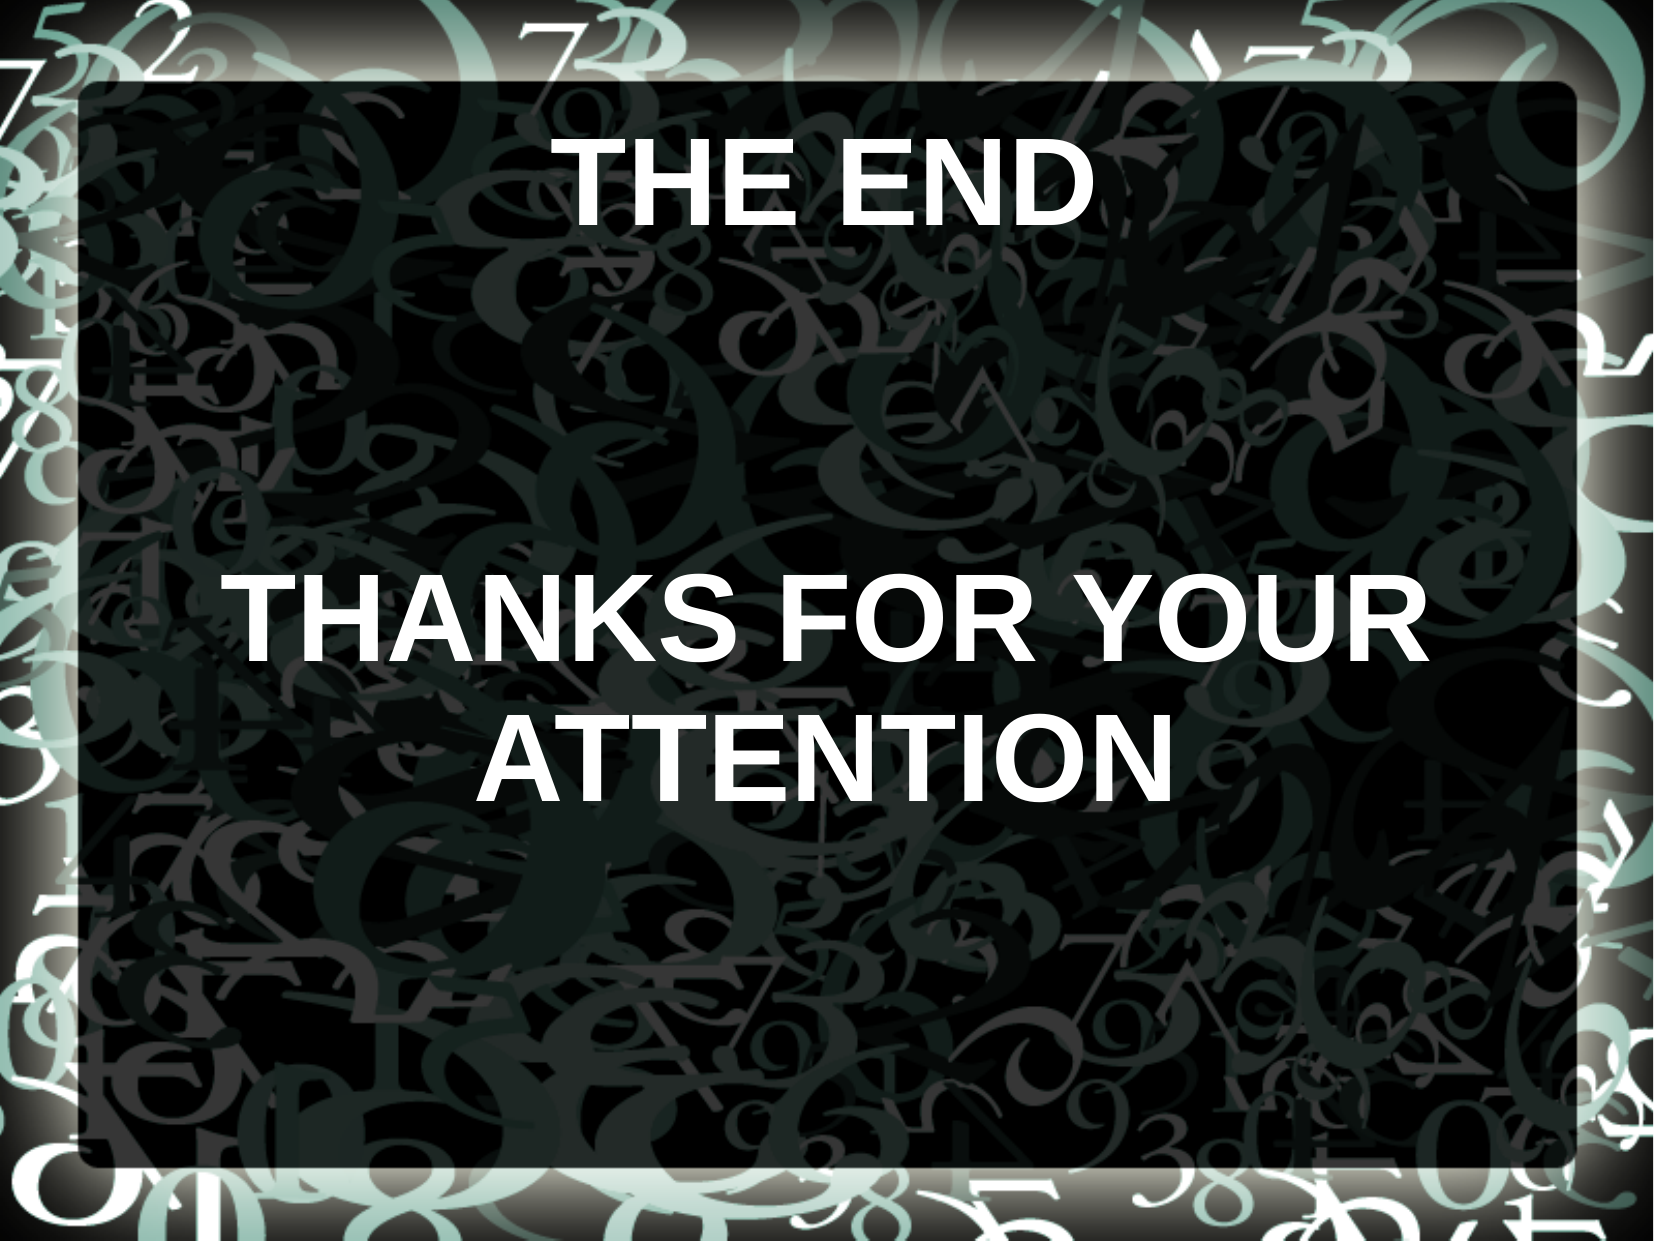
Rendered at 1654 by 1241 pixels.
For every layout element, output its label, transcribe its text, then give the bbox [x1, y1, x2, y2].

text_box THE END [75, 104, 1576, 263]
text_box THANKS FOR YOUR ATTENTION [76, 541, 1577, 836]
picture [0, 0, 1654, 1241]
